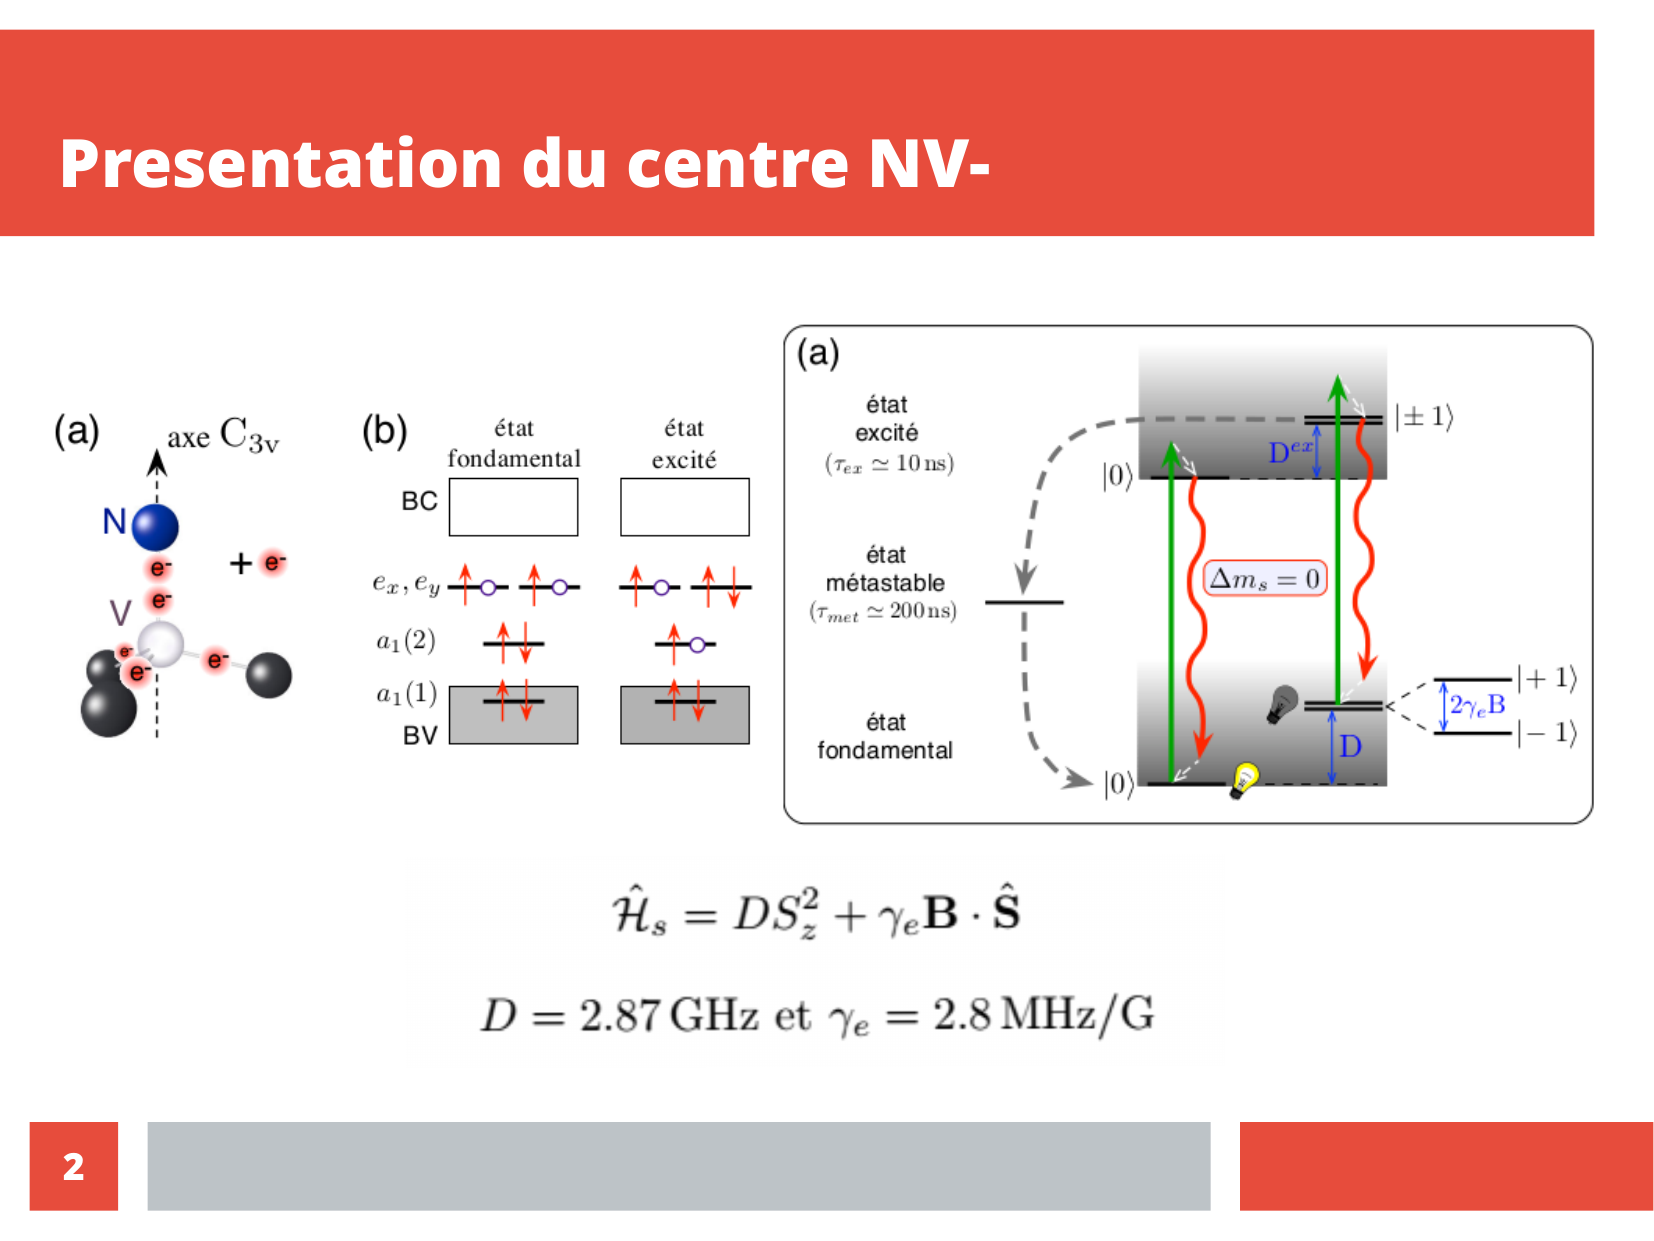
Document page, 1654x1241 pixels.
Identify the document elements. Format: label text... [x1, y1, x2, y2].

picture [405, 855, 1225, 1068]
picture [42, 311, 1608, 841]
title Presentation du centre NV- [59, 59, 1595, 207]
